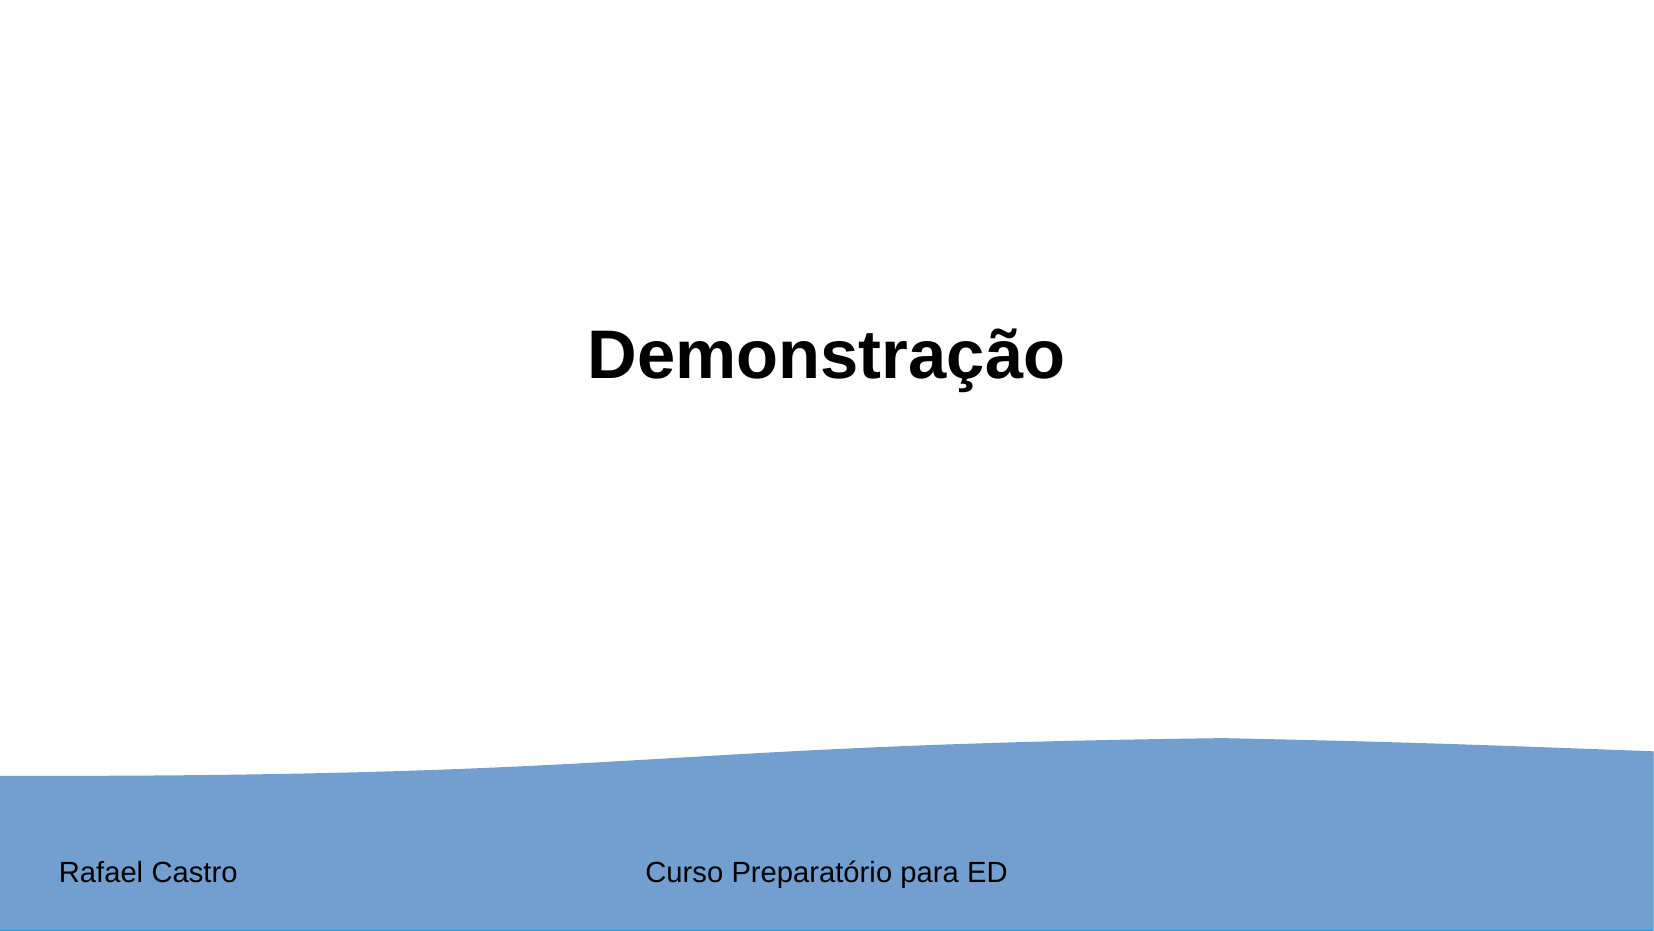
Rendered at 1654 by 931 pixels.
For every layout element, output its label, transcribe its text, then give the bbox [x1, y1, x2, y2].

title Demonstração [88, 265, 1565, 443]
